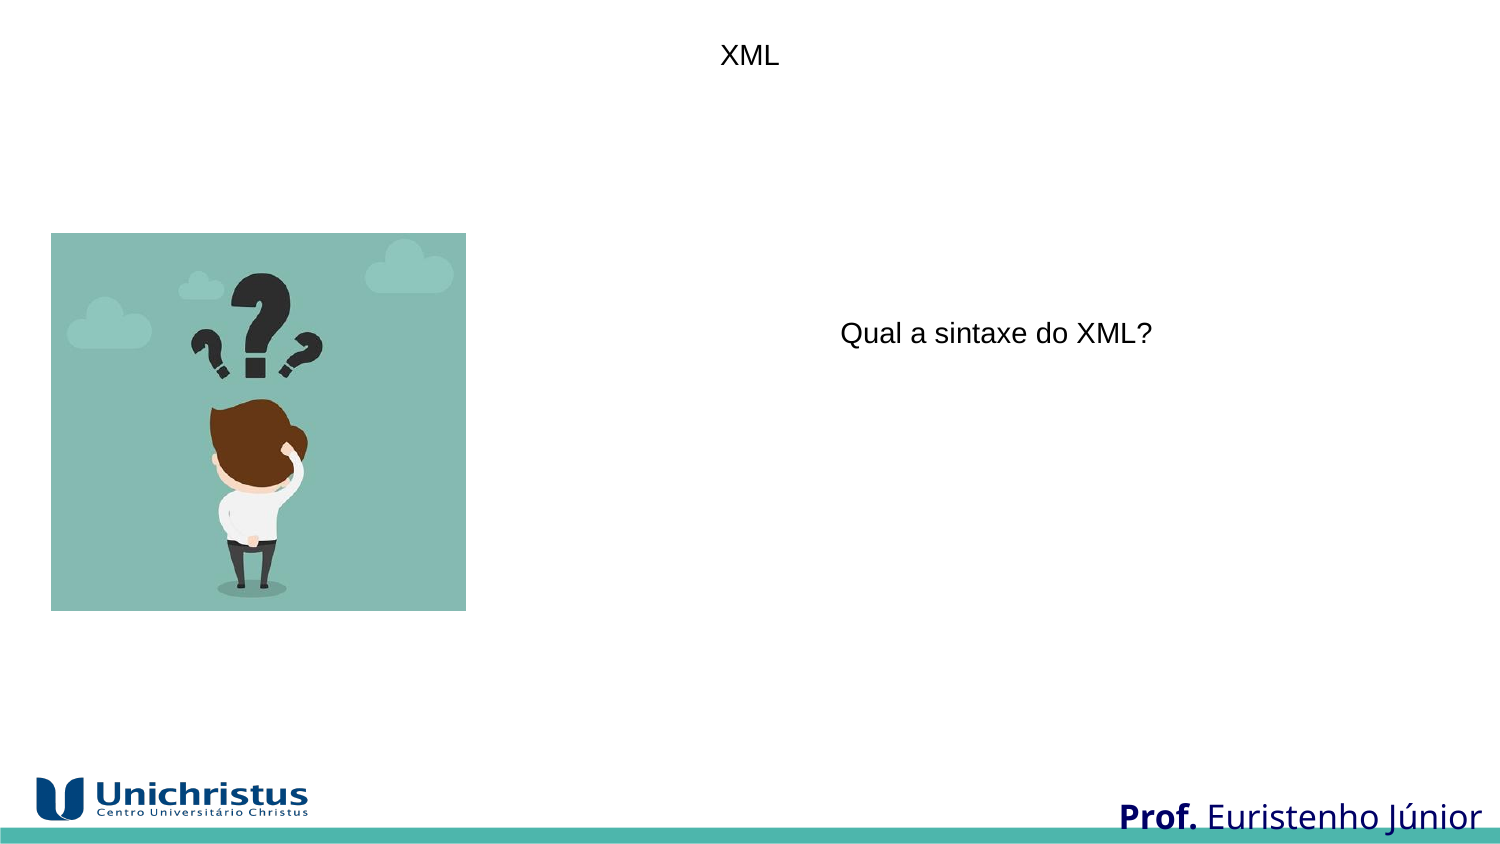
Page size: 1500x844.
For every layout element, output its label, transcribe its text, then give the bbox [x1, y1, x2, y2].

list Qual a sintaxe do XML? [544, 152, 1449, 750]
picture [51, 233, 466, 611]
title XML [51, 20, 1449, 137]
picture [32, 775, 312, 822]
